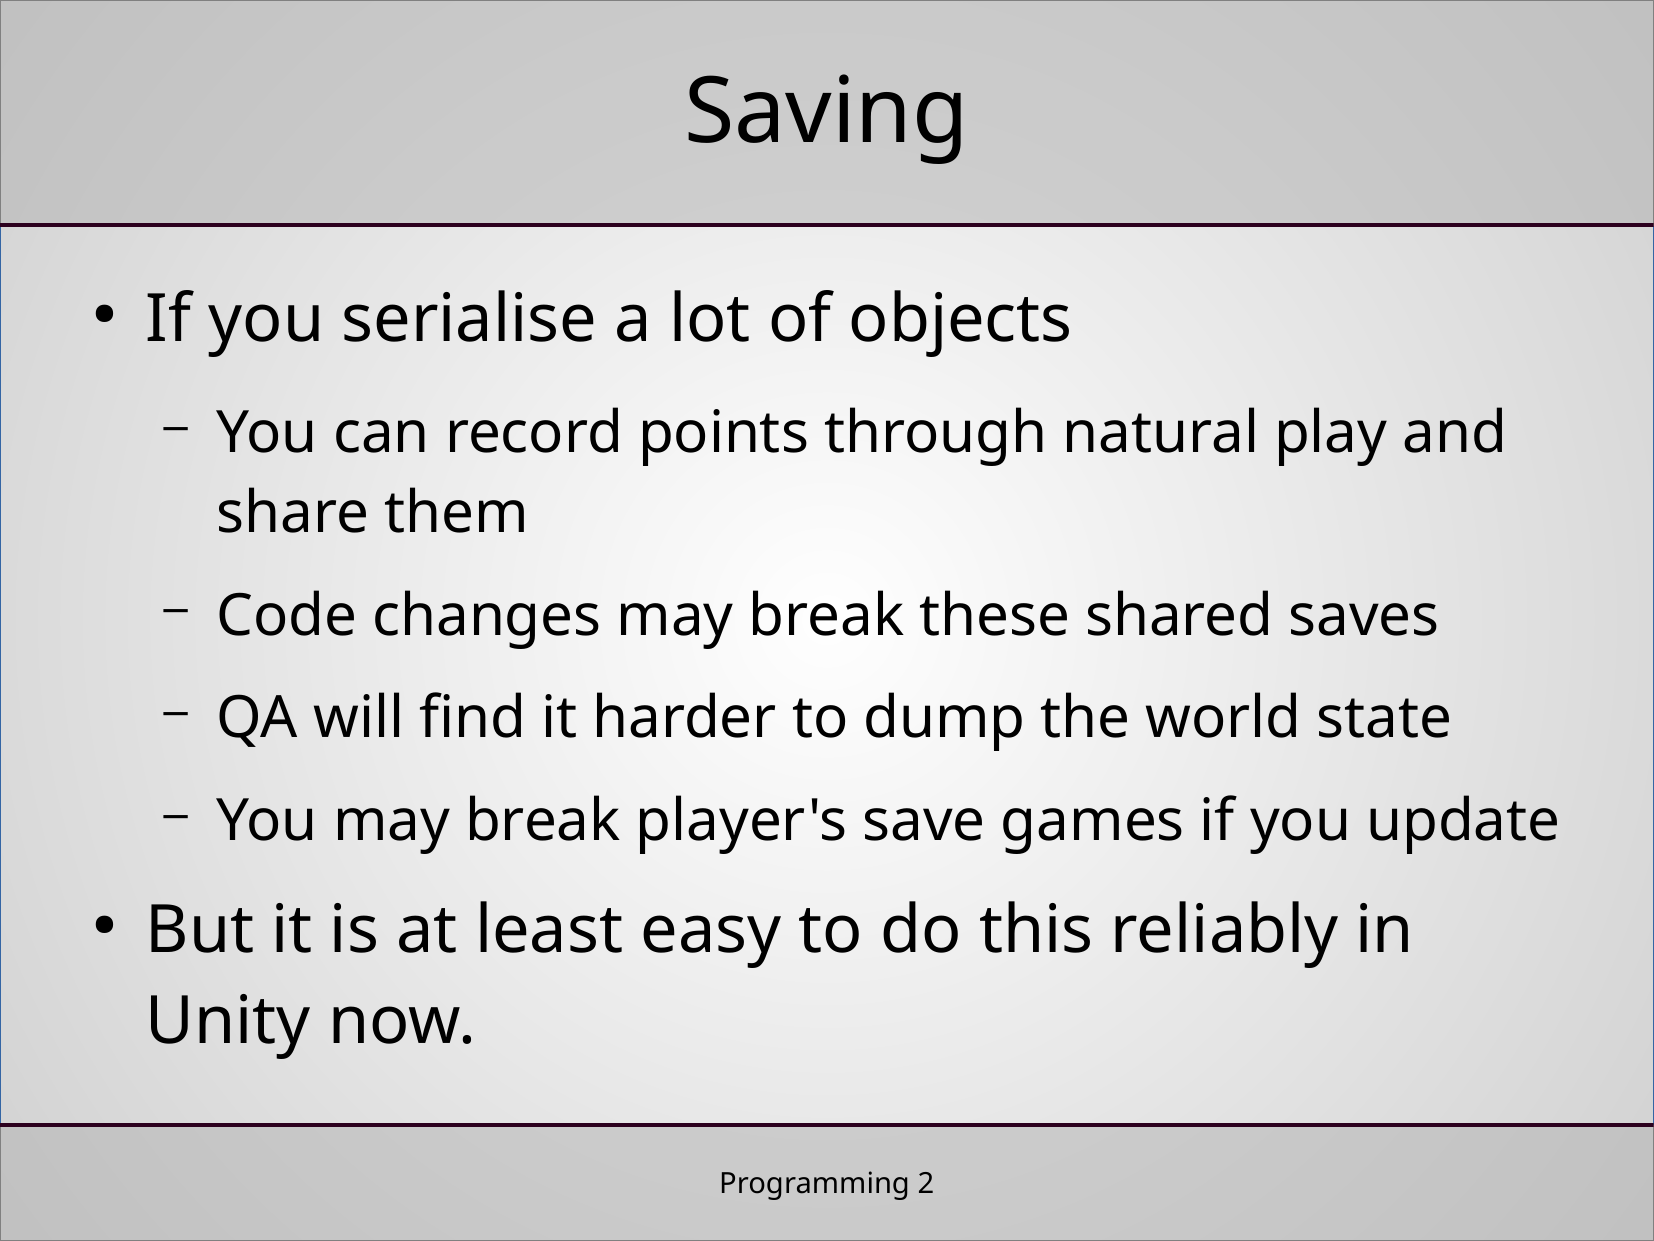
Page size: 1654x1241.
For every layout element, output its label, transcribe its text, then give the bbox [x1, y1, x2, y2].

list If you serialise a lot of objects You can record points through natural play and share them Code changes may break these shared saves QA will find it harder to dump the world state You may break player's save games if you update But it is at least easy to do this reliably in Unity now. [75, 270, 1571, 1075]
title Saving [82, 34, 1571, 181]
